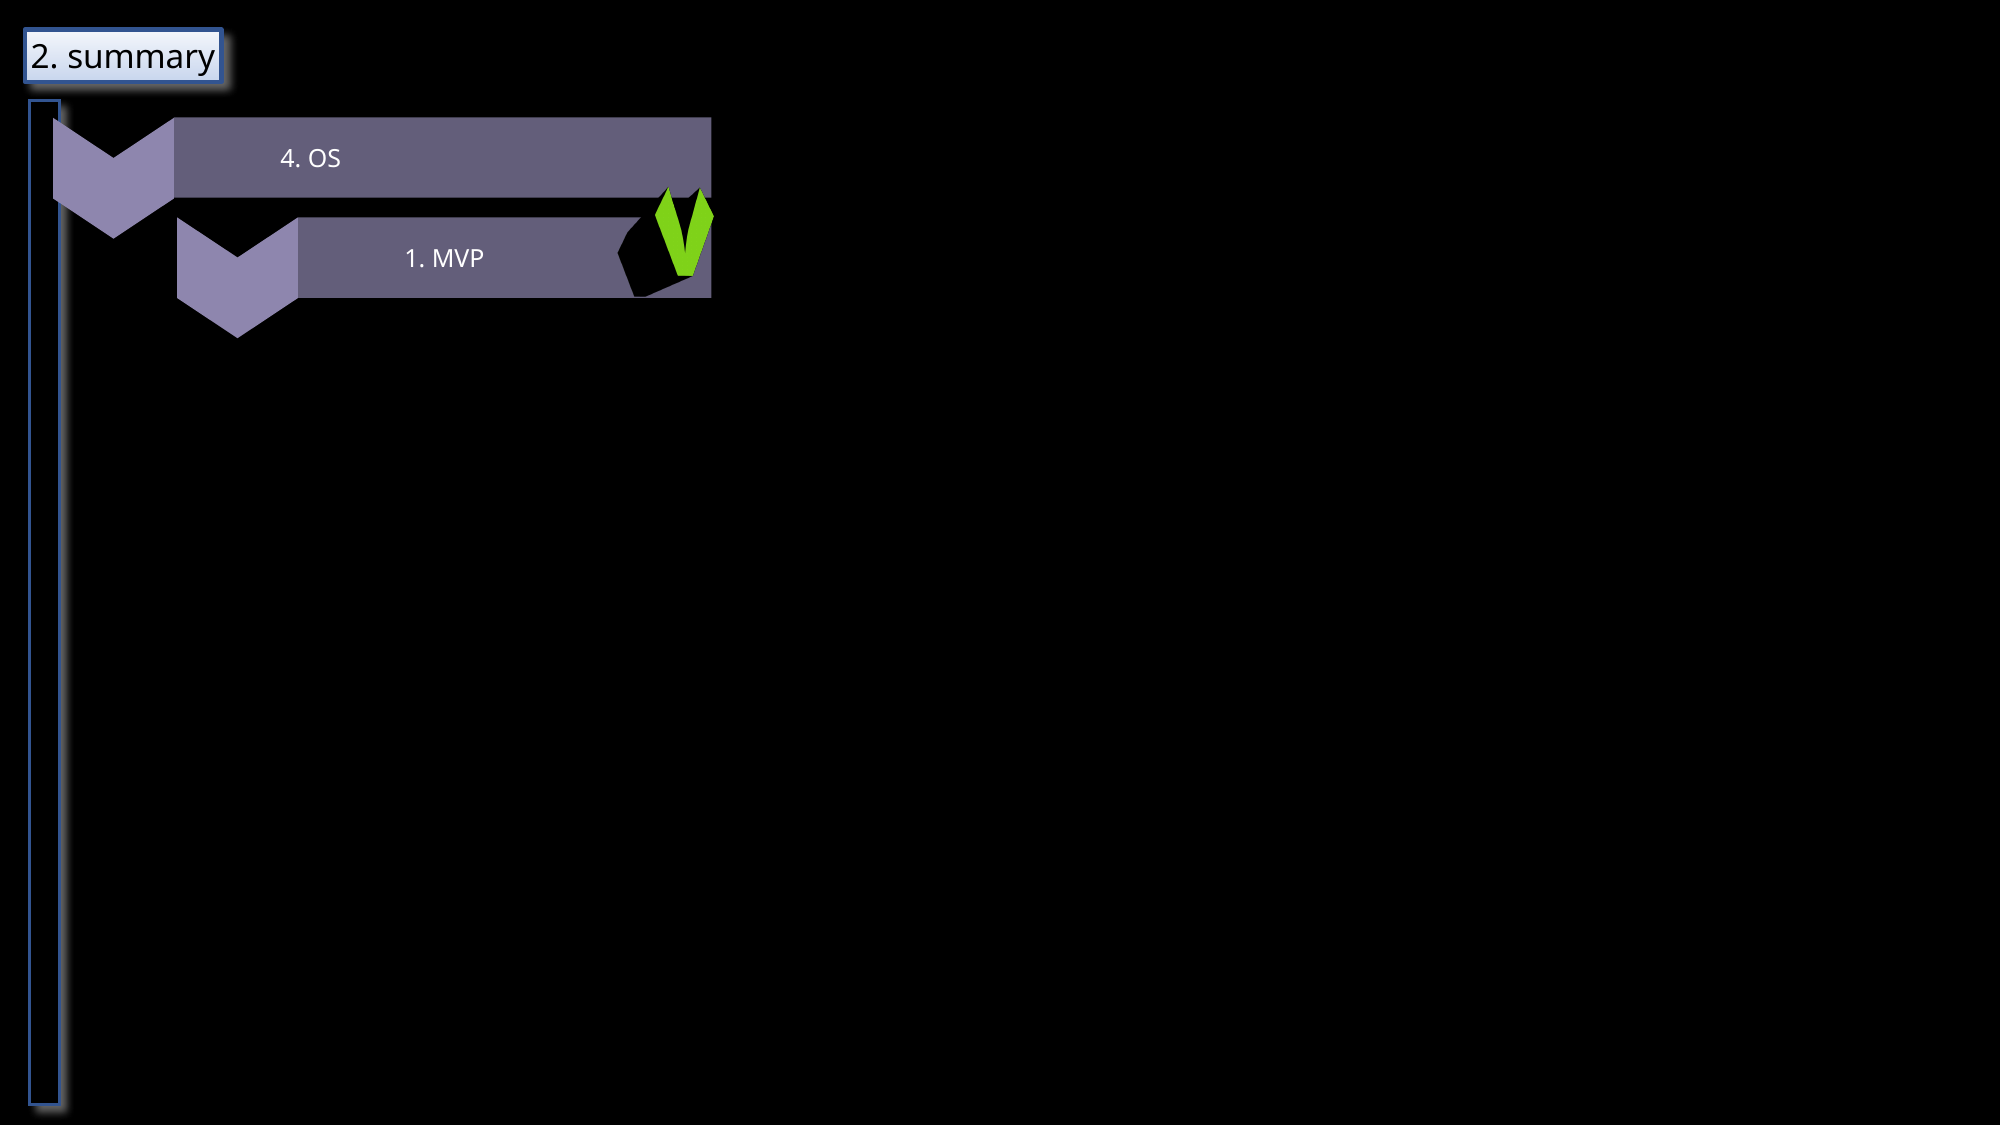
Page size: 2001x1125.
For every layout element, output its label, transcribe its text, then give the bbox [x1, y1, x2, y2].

text_box 1. MVP [298, 217, 712, 298]
text_box [177, 217, 298, 339]
text_box 4. OS [174, 117, 712, 198]
text_box [29, 100, 174, 1105]
title 2. summary [29, 29, 217, 82]
